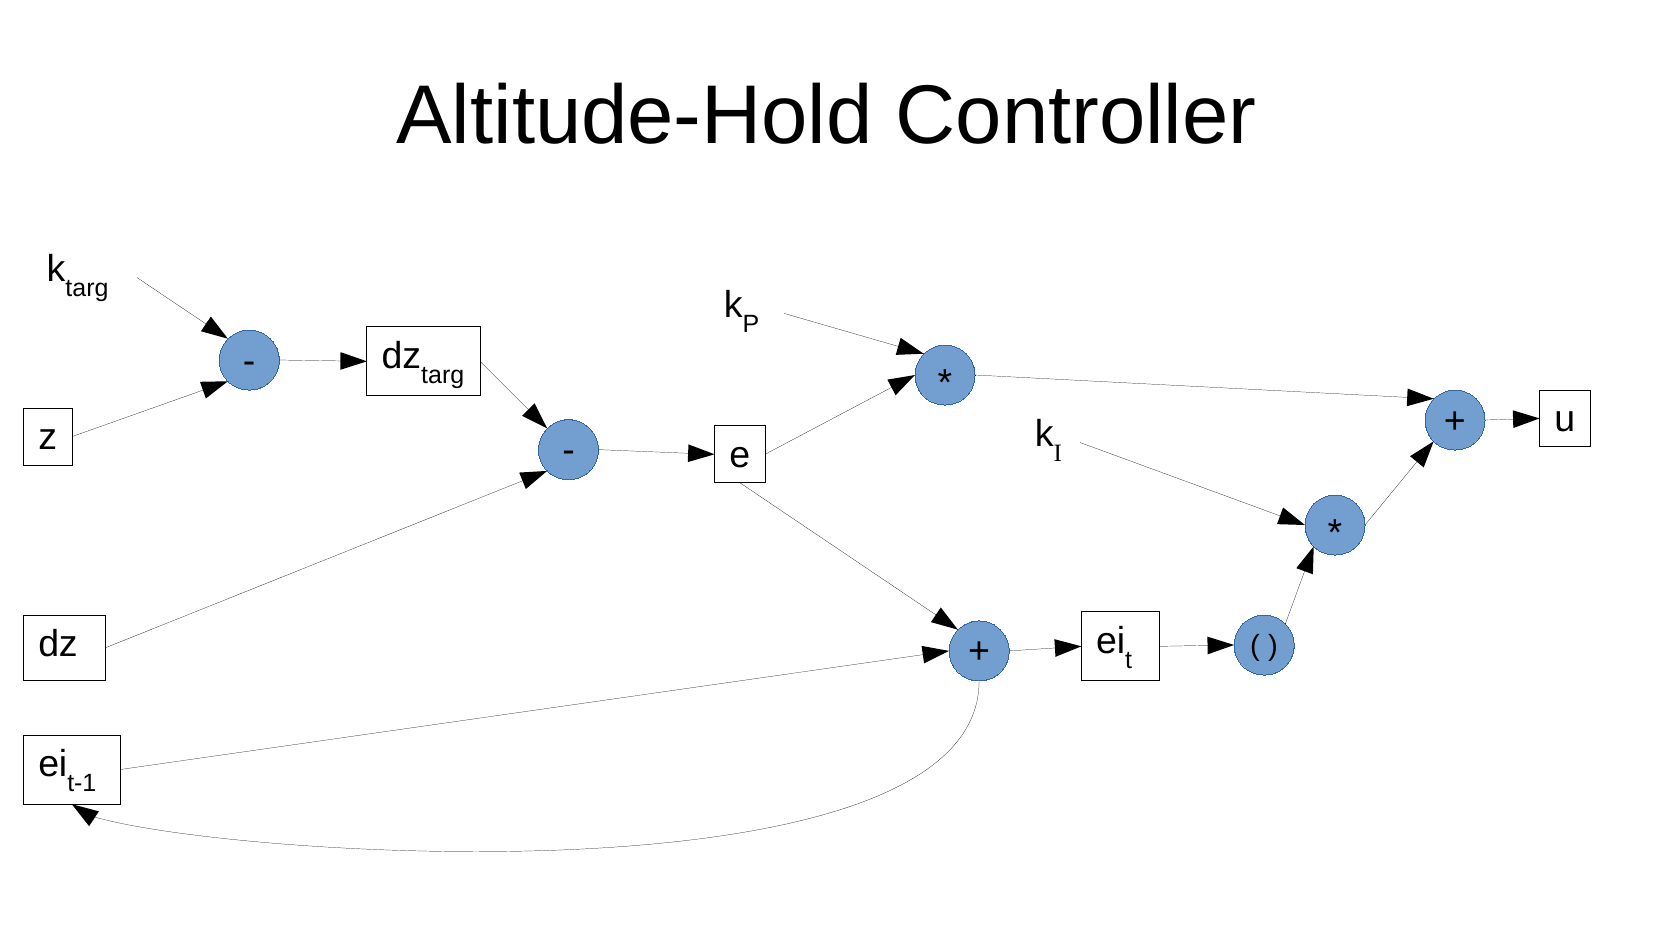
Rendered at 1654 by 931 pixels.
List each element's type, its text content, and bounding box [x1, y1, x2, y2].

text_box dztarg [366, 326, 481, 396]
text_box + [949, 620, 1010, 681]
text_box ktarg [31, 240, 137, 316]
text_box * [915, 345, 975, 406]
text_box z [23, 408, 73, 466]
text_box * [1305, 495, 1365, 556]
text_box eit-1 [23, 735, 121, 805]
text_box - [219, 330, 280, 391]
title Altitude-Hold Controller [82, 37, 1571, 193]
text_box e [714, 425, 766, 483]
text_box u [1539, 390, 1591, 447]
text_box kI [1020, 405, 1081, 481]
text_box - [538, 419, 599, 480]
text_box eit [1081, 611, 1160, 681]
text_box + [1425, 390, 1485, 451]
text_box kP [709, 275, 785, 351]
text_box dz [23, 615, 106, 681]
text_box ( ) [1234, 615, 1295, 676]
